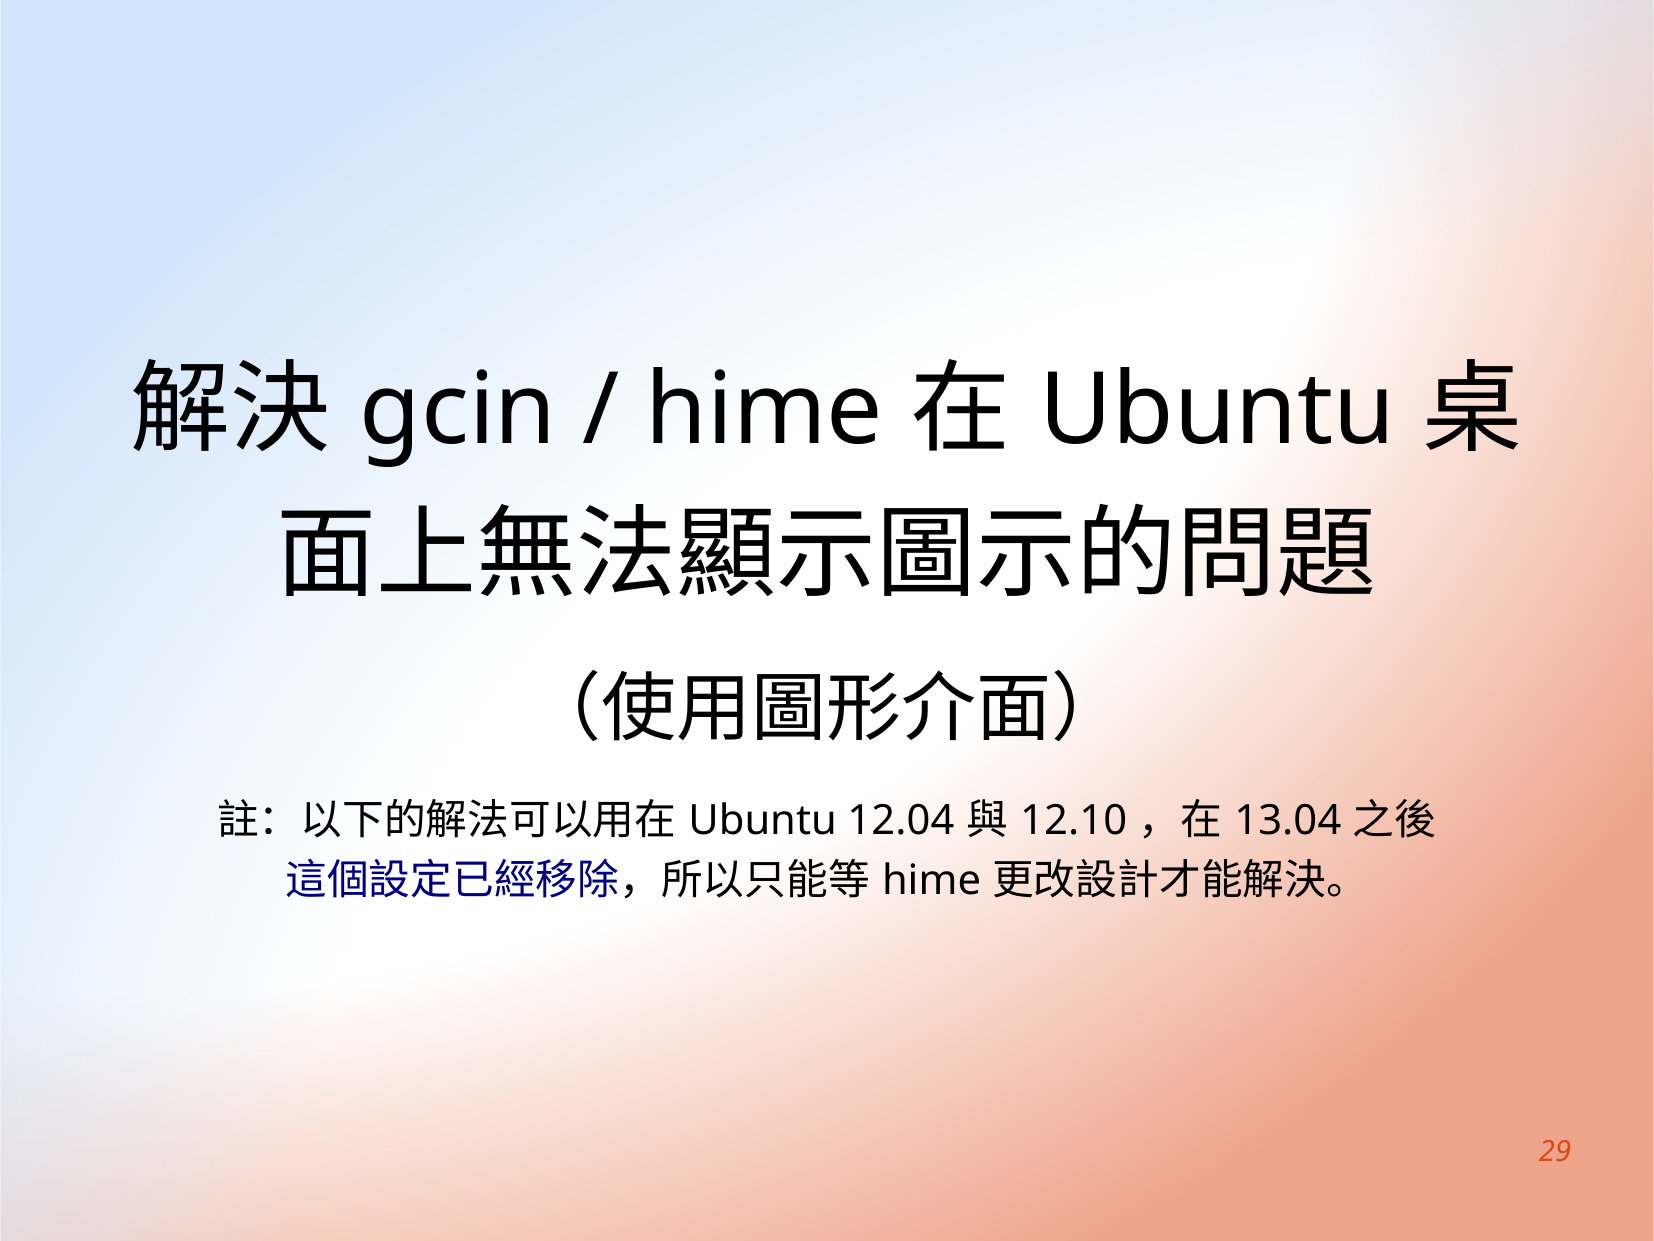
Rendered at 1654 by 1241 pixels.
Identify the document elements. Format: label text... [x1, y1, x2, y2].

picture [0, 0, 1654, 1241]
subtitle 解決gcin / hime在Ubuntu桌面上無法顯示圖示的問題 （使用圖形介面） 註：以下的解法可以用在Ubuntu 12.04與12.10，在13.04之後這個設定已經移除，所以只能等hime更改設計才能解決。 [82, 49, 1571, 1186]
